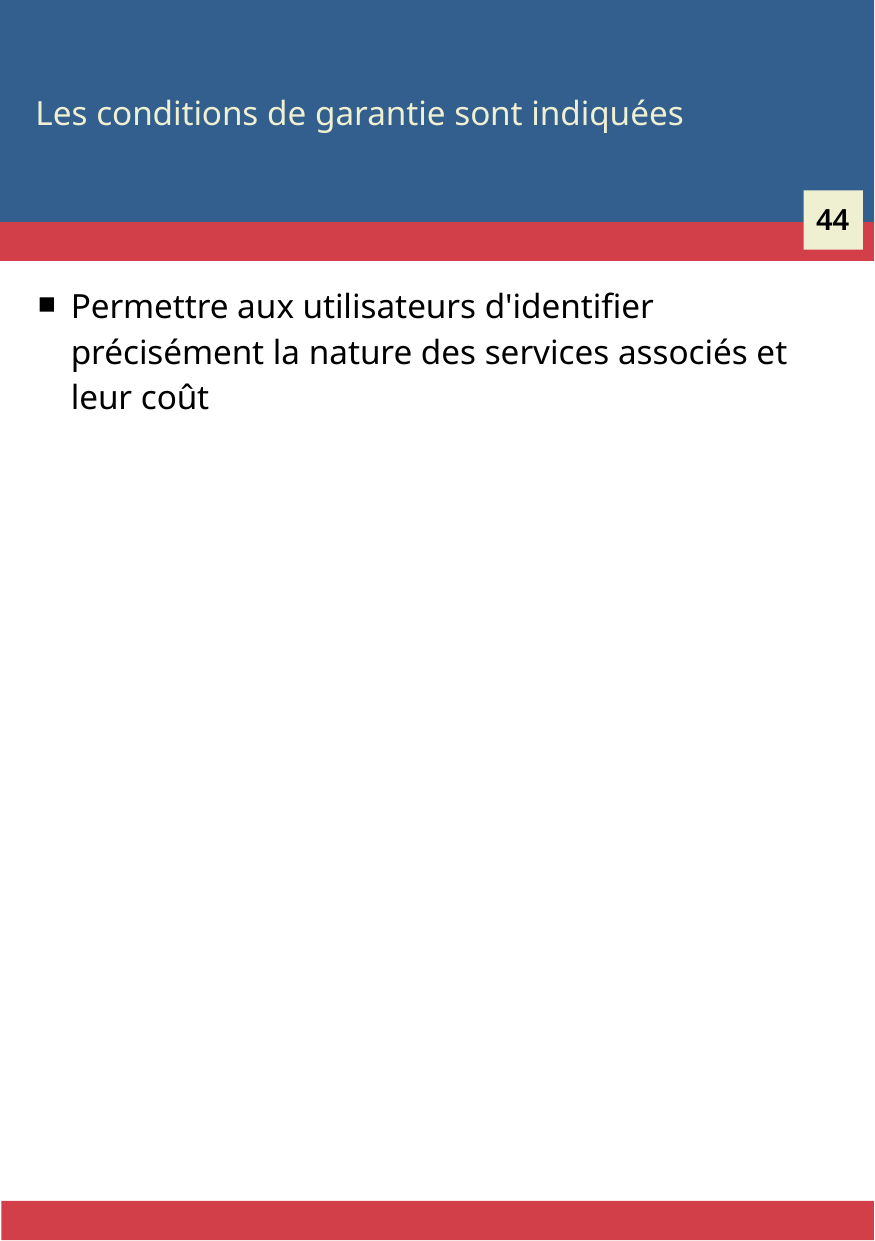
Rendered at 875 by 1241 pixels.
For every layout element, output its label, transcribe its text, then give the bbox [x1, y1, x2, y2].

text_box 44 [803, 188, 863, 249]
list Permettre aux utilisateurs d'identifier précisément la nature des services associés et leur coût [23, 283, 839, 1111]
title Les conditions de garantie sont indiquées [35, 13, 839, 213]
